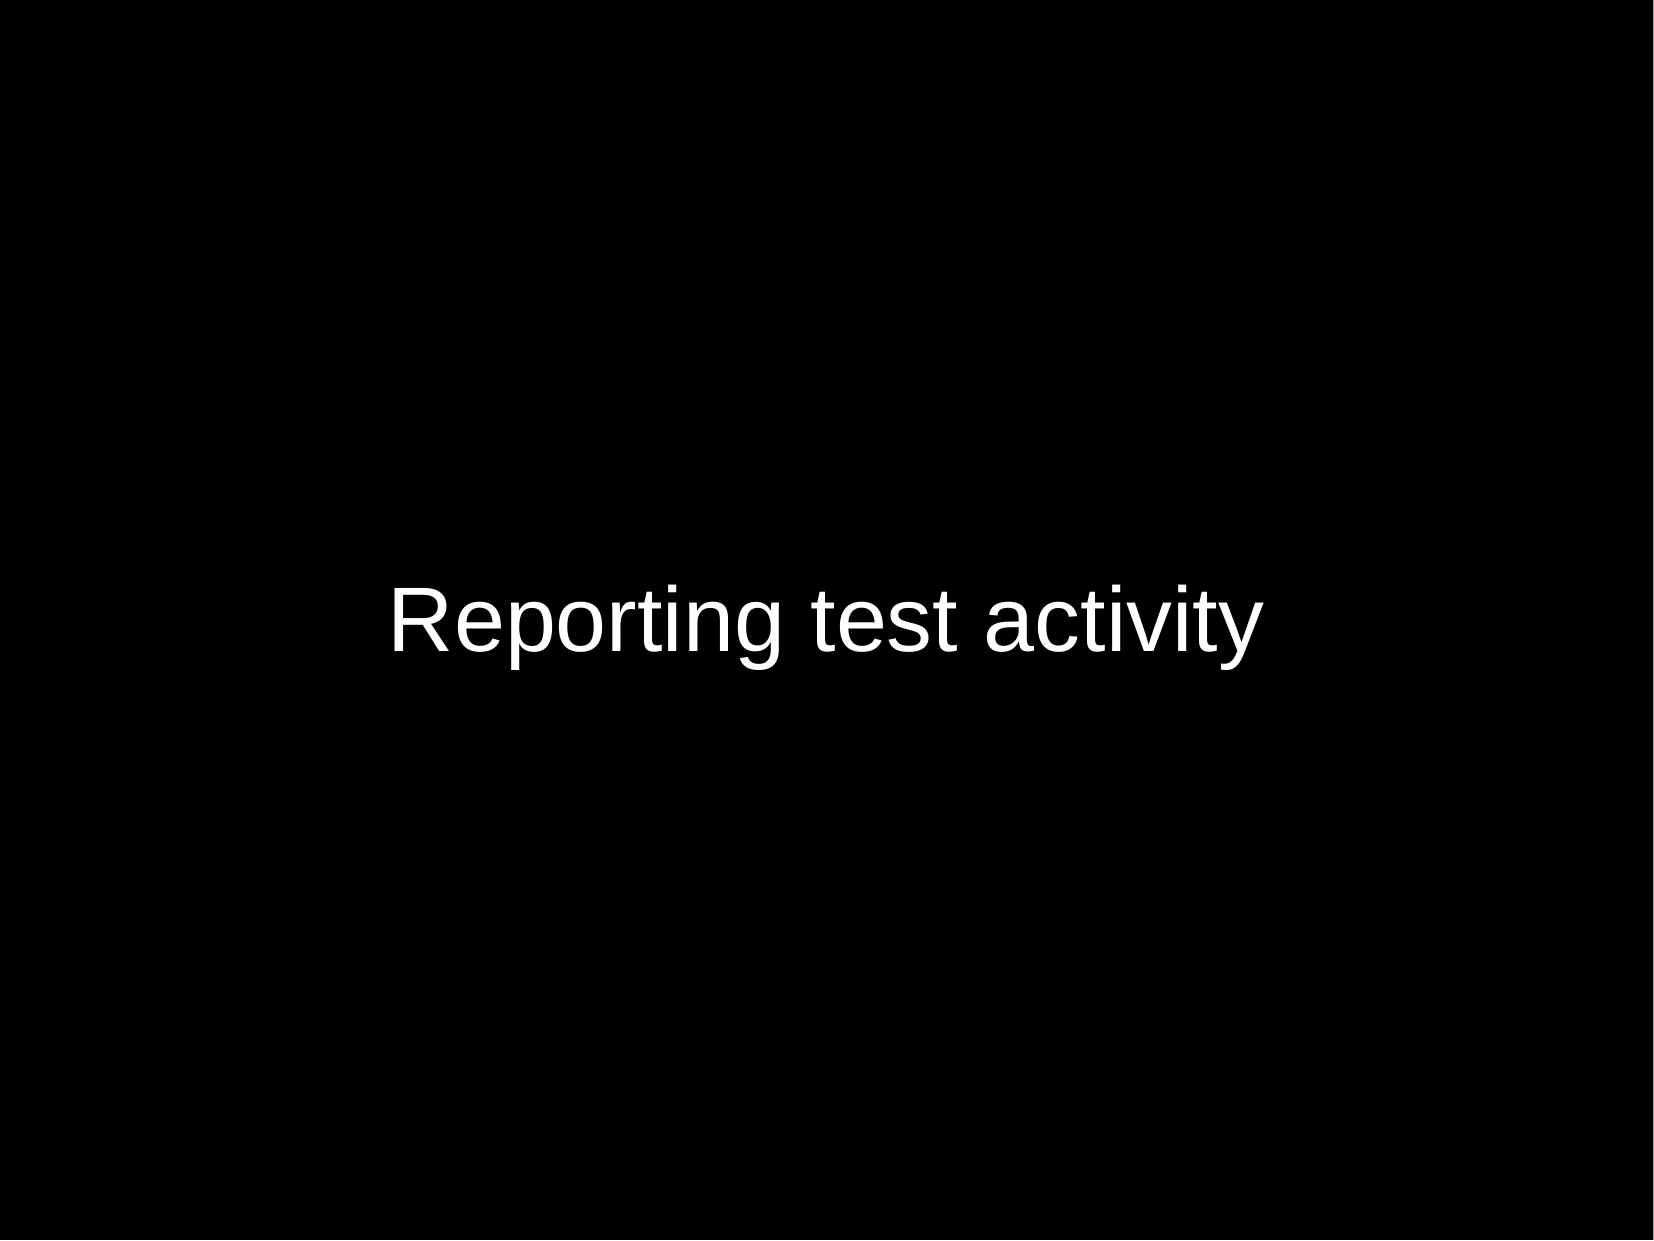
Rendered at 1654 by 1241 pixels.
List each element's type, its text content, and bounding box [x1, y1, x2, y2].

title Reporting test activity [82, 516, 1571, 724]
